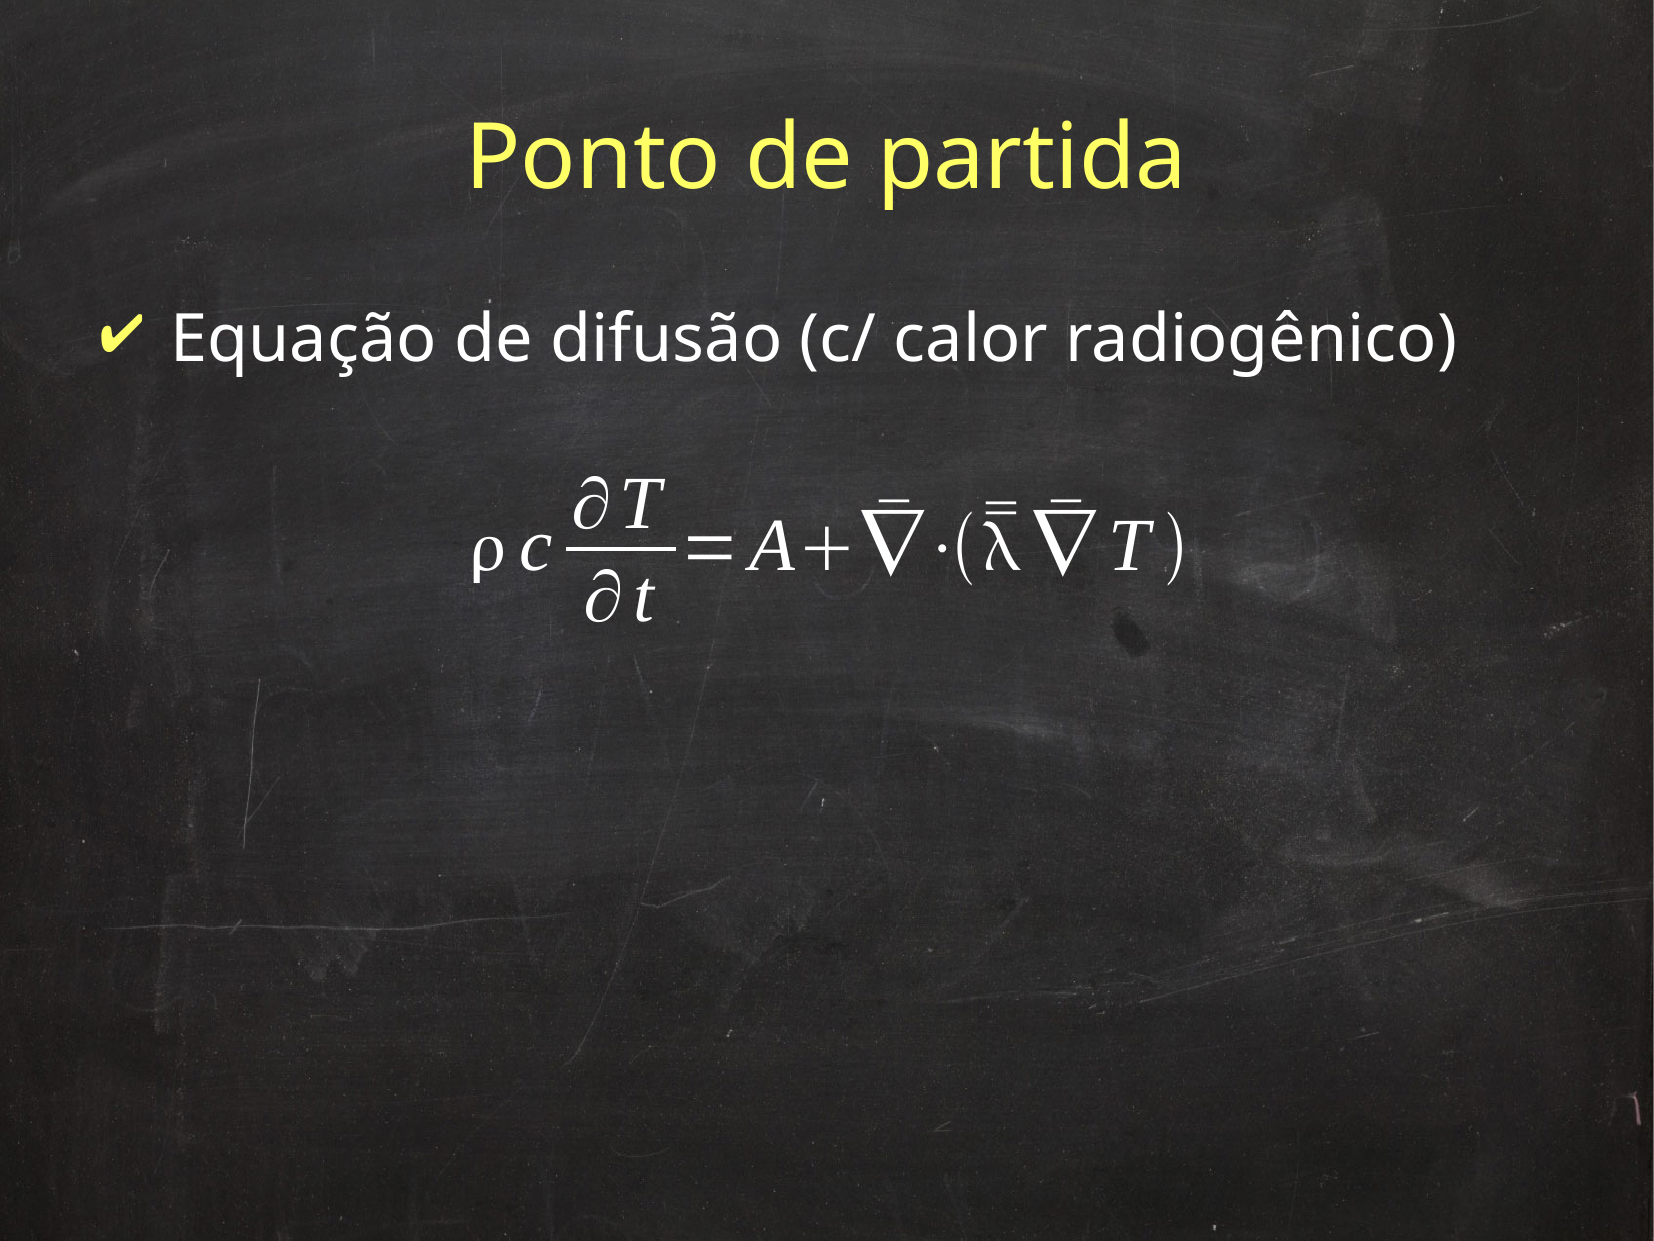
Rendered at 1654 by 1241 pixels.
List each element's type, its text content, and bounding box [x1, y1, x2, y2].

picture [0, 0, 1654, 1241]
title Ponto de partida [82, 49, 1571, 257]
chart [460, 460, 1195, 638]
list Equação de difusão (c/ calor radiogênico) [82, 290, 1571, 1109]
